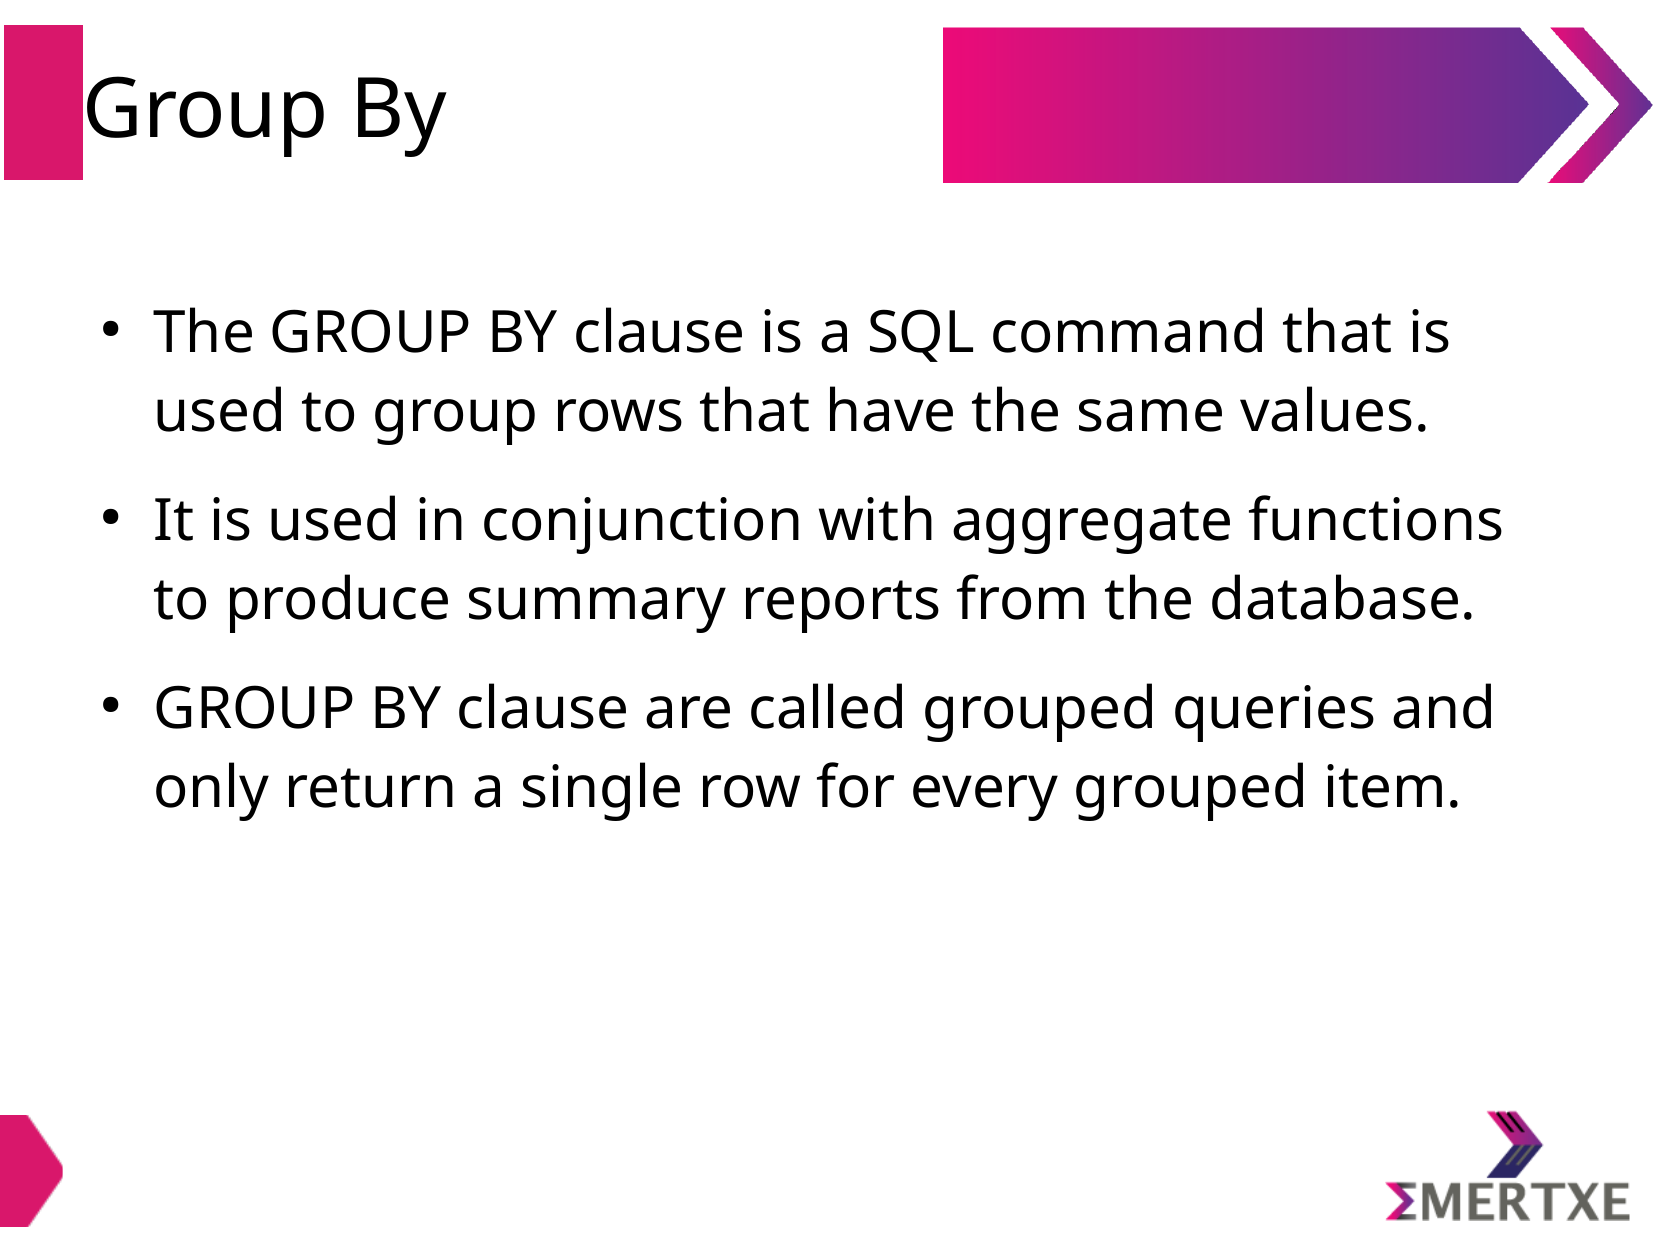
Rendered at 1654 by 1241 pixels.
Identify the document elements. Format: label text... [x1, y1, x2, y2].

title Group By [82, 2, 1571, 210]
list The GROUP BY clause is a SQL command that is used to group rows that have the same values. It is used in conjunction with aggregate functions to produce summary reports from the database. GROUP BY clause are called grouped queries and only return a single row for every grouped item. [82, 290, 1571, 1010]
picture [1385, 1107, 1631, 1221]
picture [1571, 27, 1653, 183]
